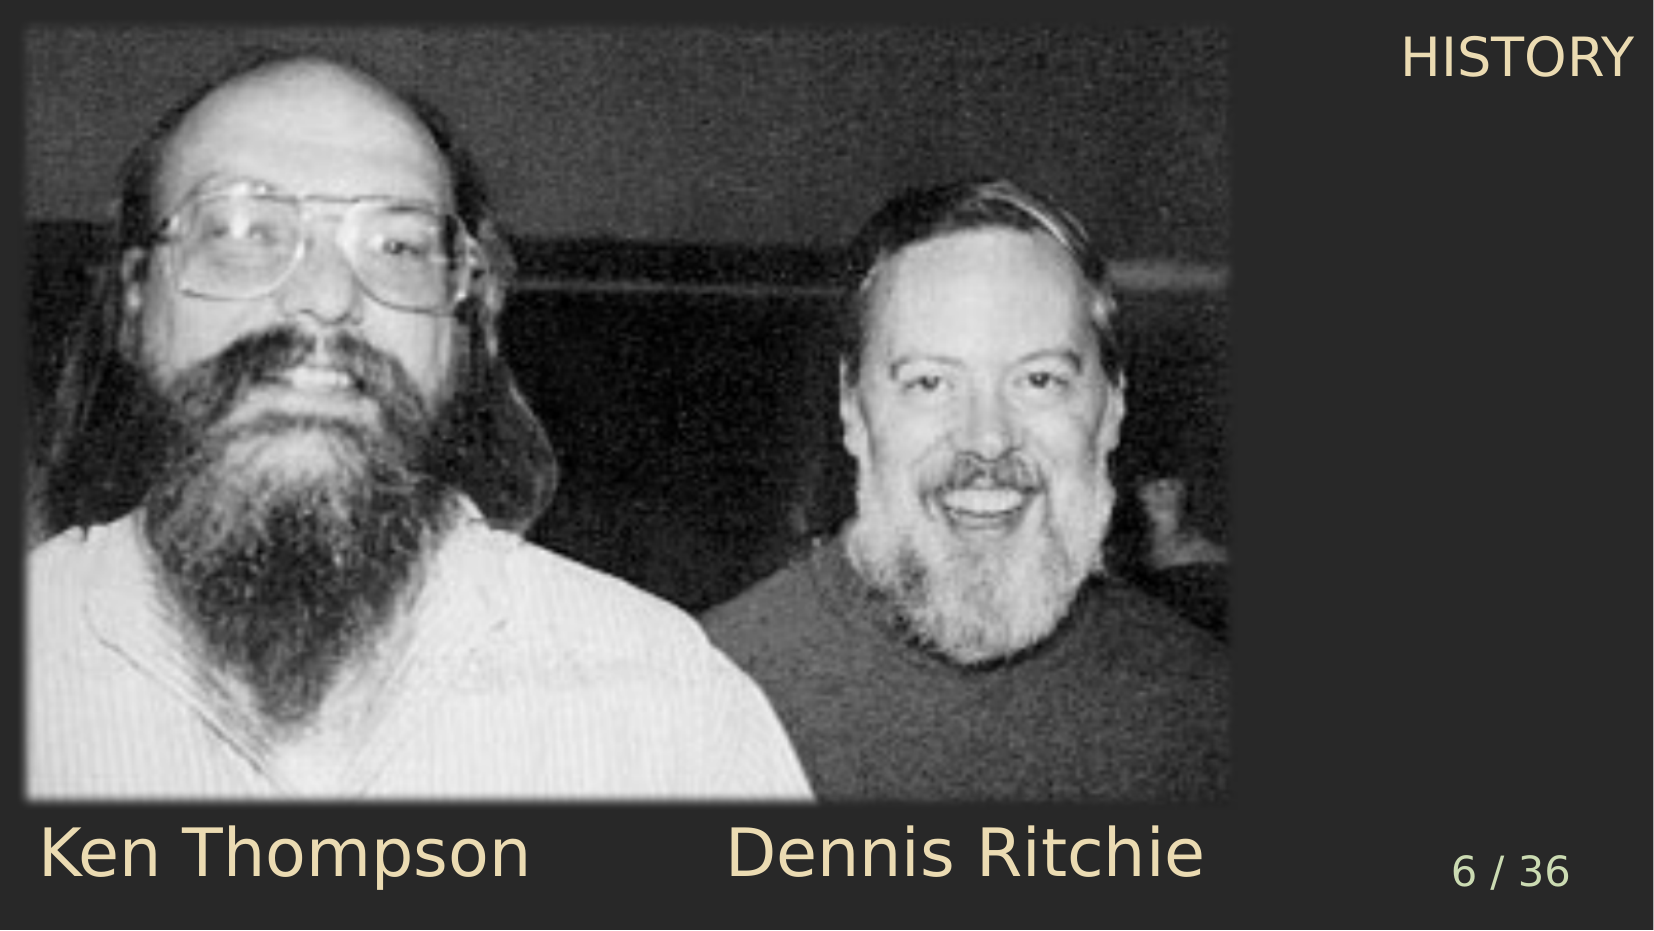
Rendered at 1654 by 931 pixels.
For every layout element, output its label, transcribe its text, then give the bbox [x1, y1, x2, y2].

text_box Dennis Ritchie [710, 807, 1236, 901]
picture [17, 18, 1238, 810]
text_box HISTORY [1200, 18, 1651, 97]
text_box Ken Thompson [23, 807, 549, 901]
